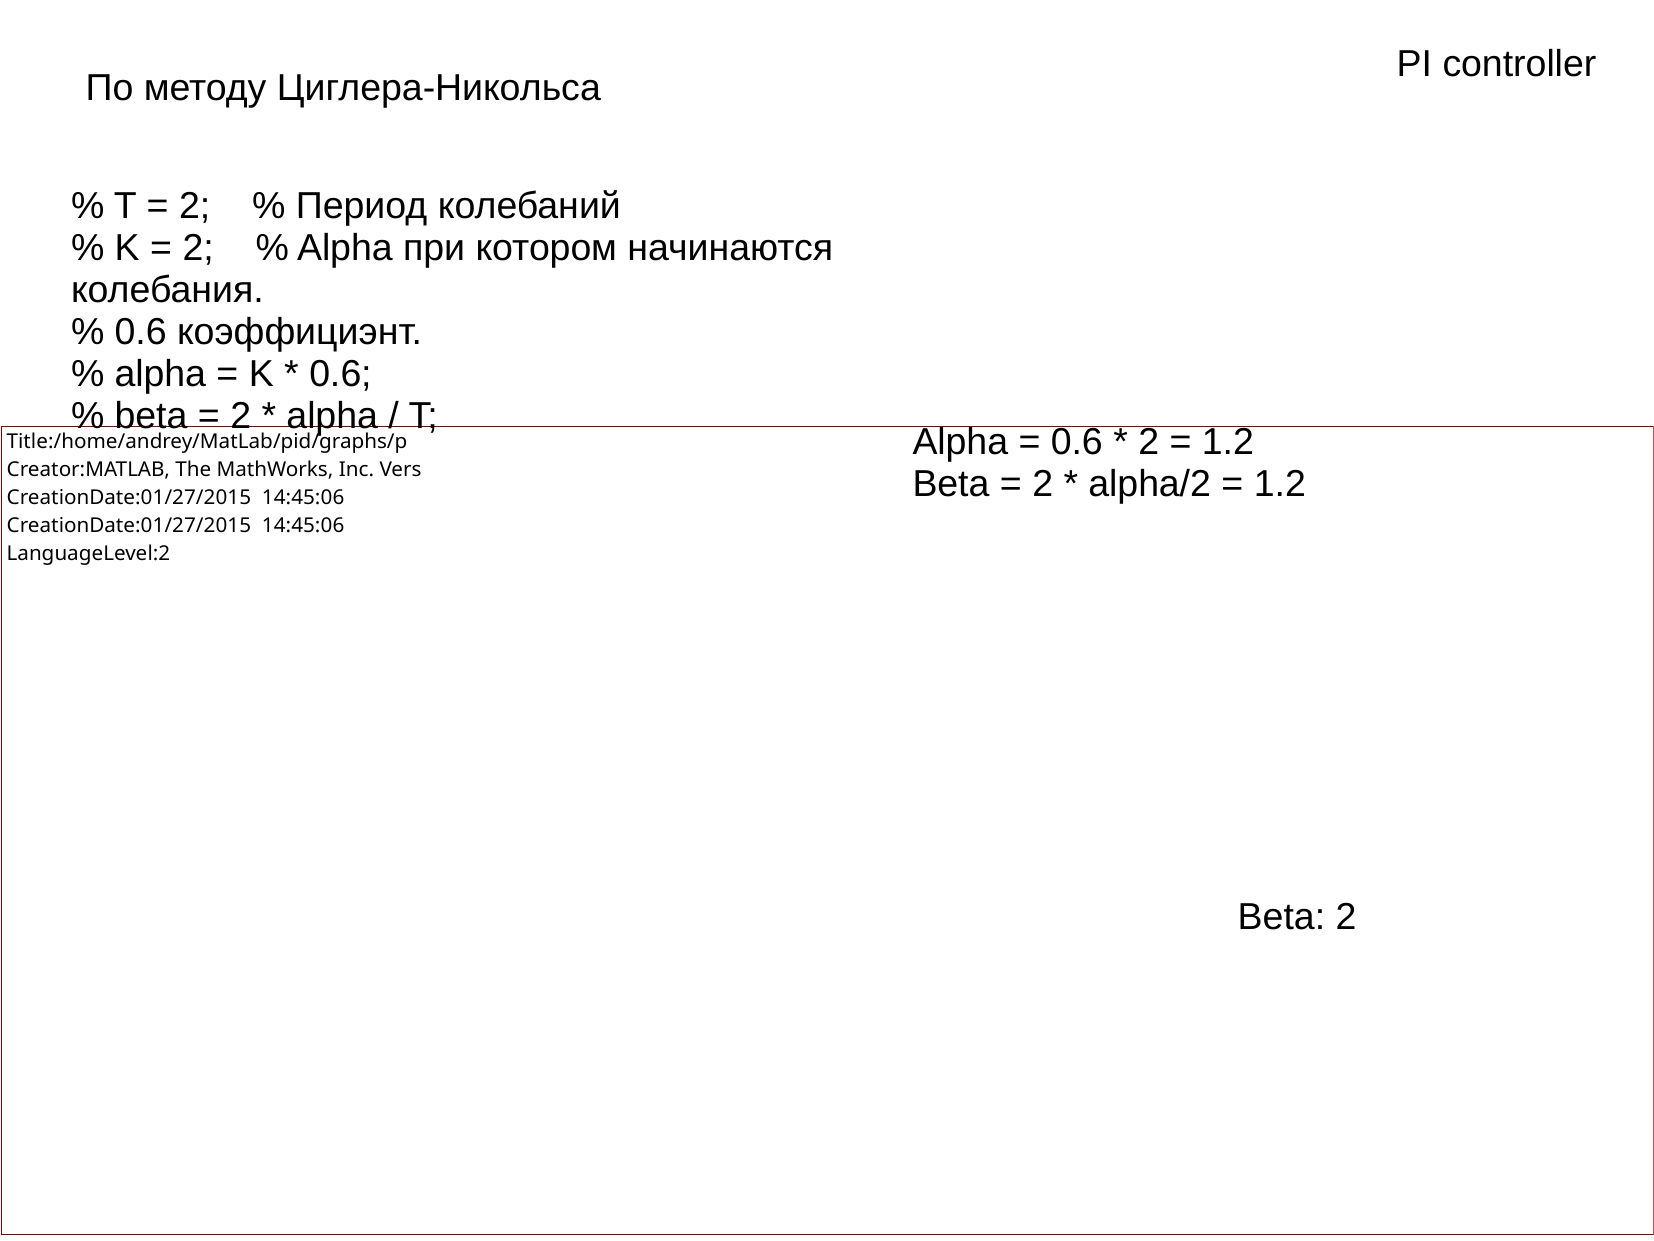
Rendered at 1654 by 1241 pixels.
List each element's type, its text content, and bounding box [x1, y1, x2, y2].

text_box % T = 2; % Период колебаний % K = 2; % Alpha при котором начинаются колебания. % 0.6 коэффициэнт. % alpha = K * 0.6; % beta = 2 * alpha / T; [56, 177, 1052, 402]
text_box PI controller [1381, 35, 1612, 93]
text_box Alpha = 0.6 * 2 = 1.2 Beta = 2 * alpha/2 = 1.2 [897, 413, 1332, 513]
picture [0, 425, 1654, 1235]
text_box По методу Циглера-Никольса [70, 59, 616, 116]
